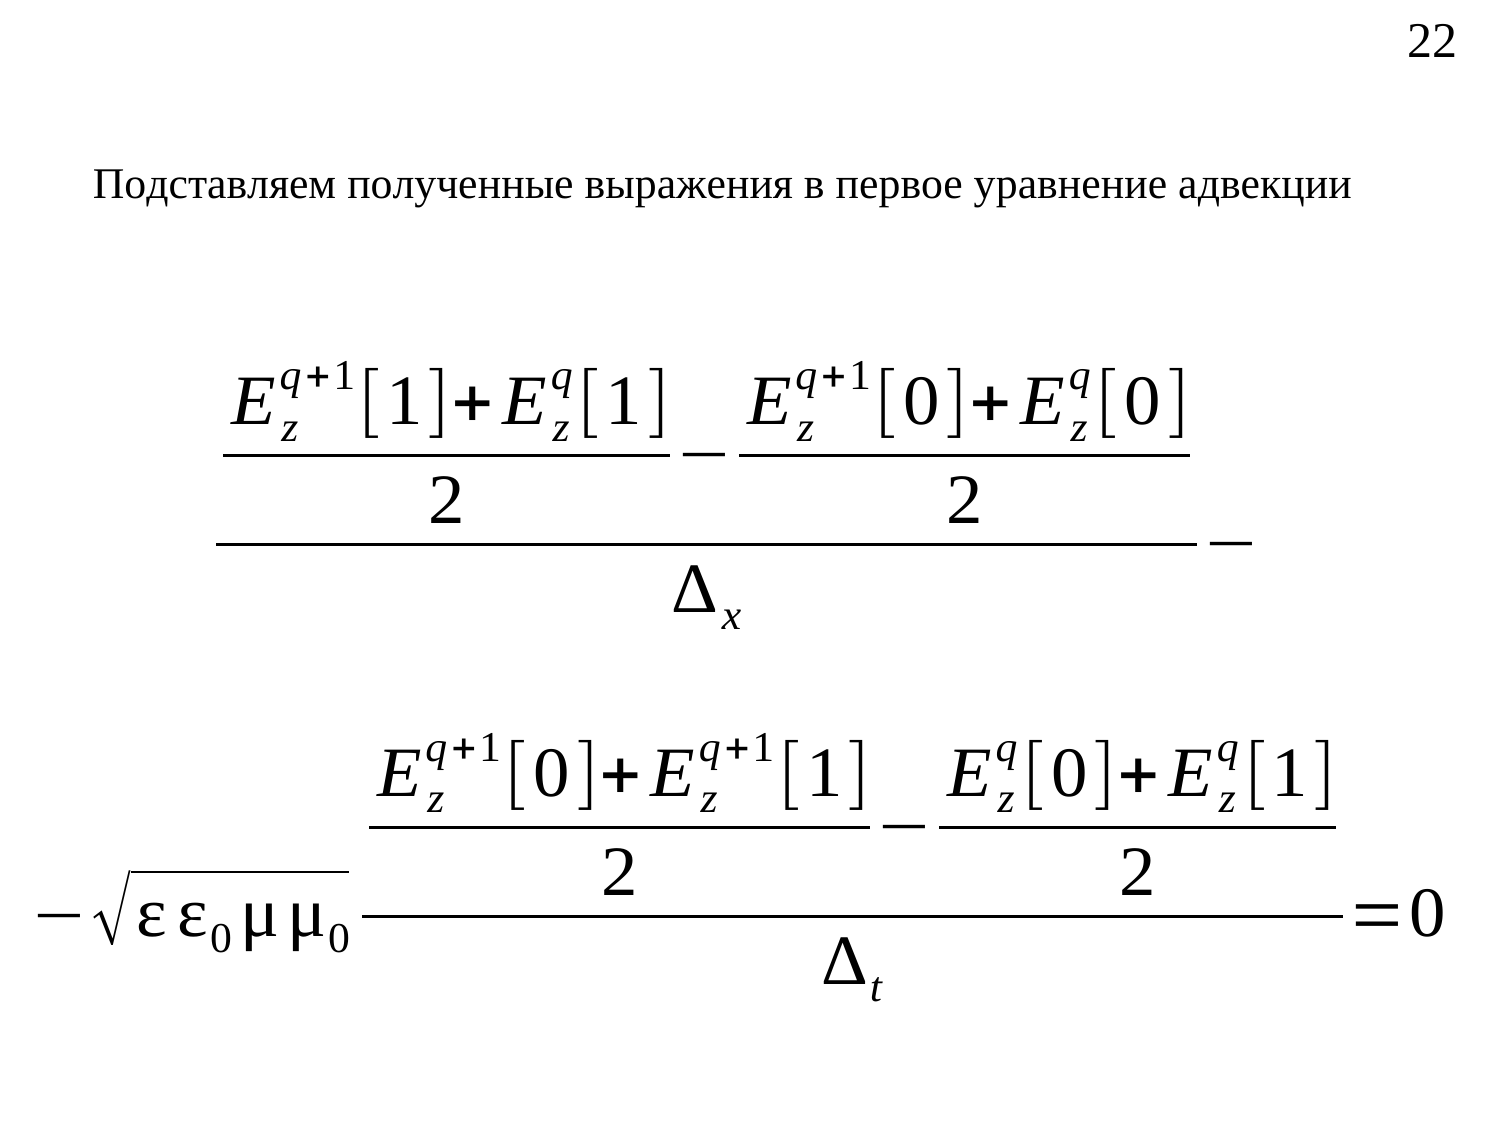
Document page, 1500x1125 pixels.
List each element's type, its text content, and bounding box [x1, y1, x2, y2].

text_box Подставляем полученные выражения в первое уравнение адвекции [78, 147, 1422, 223]
chart [0, 351, 1478, 1010]
